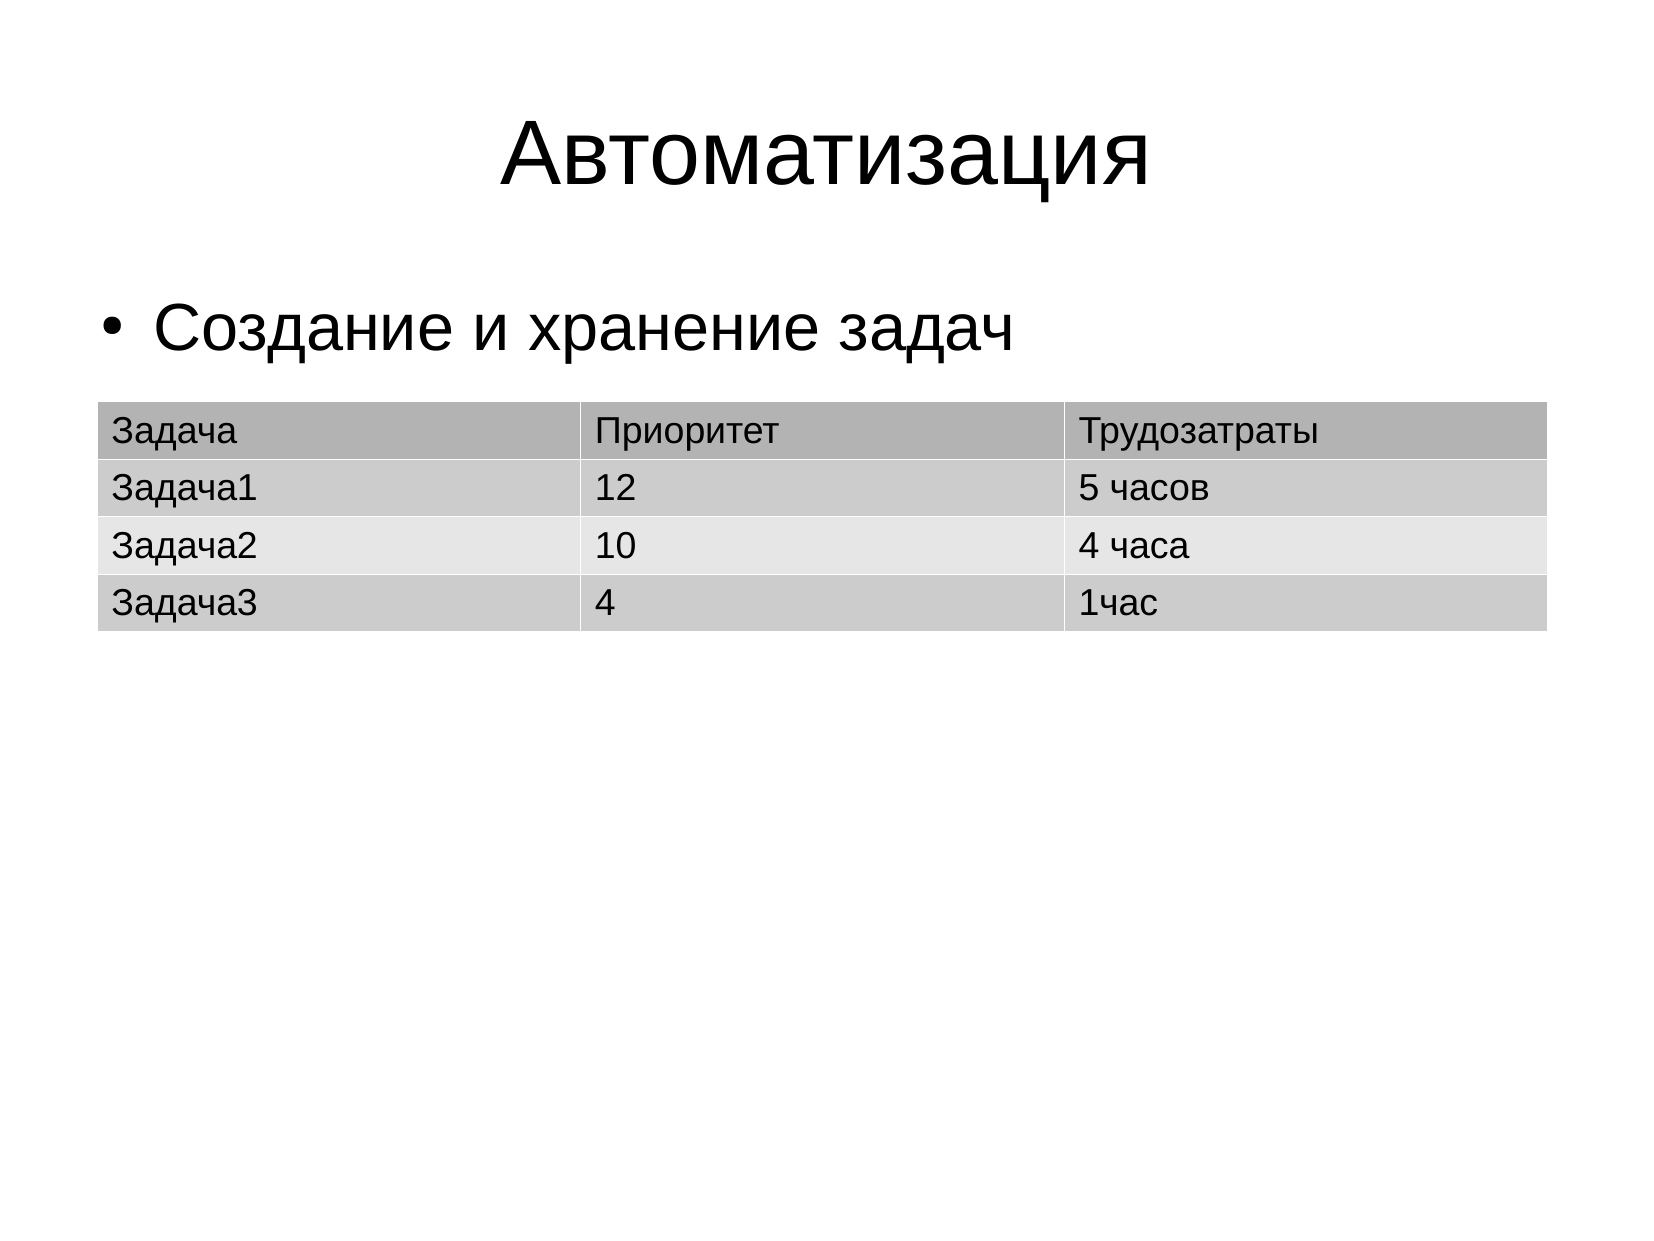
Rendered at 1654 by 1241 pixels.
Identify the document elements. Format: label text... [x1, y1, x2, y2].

table_header Трудозатраты [1065, 402, 1547, 459]
table_cell 4 [581, 575, 1064, 631]
list Создание и хранение задач [82, 290, 1571, 1010]
table_cell 4 часа [1065, 517, 1547, 574]
table_cell 5 часов [1065, 460, 1547, 516]
table_header Задача [98, 402, 580, 459]
table_cell Задача2 [98, 517, 580, 574]
table_cell 10 [581, 517, 1064, 574]
table_cell Задача1 [98, 460, 580, 516]
title Автоматизация [82, 49, 1571, 257]
table_cell 12 [581, 460, 1064, 516]
table_cell 1час [1065, 575, 1547, 631]
table_header Приоритет [581, 402, 1064, 459]
table_cell Задача3 [98, 575, 580, 631]
